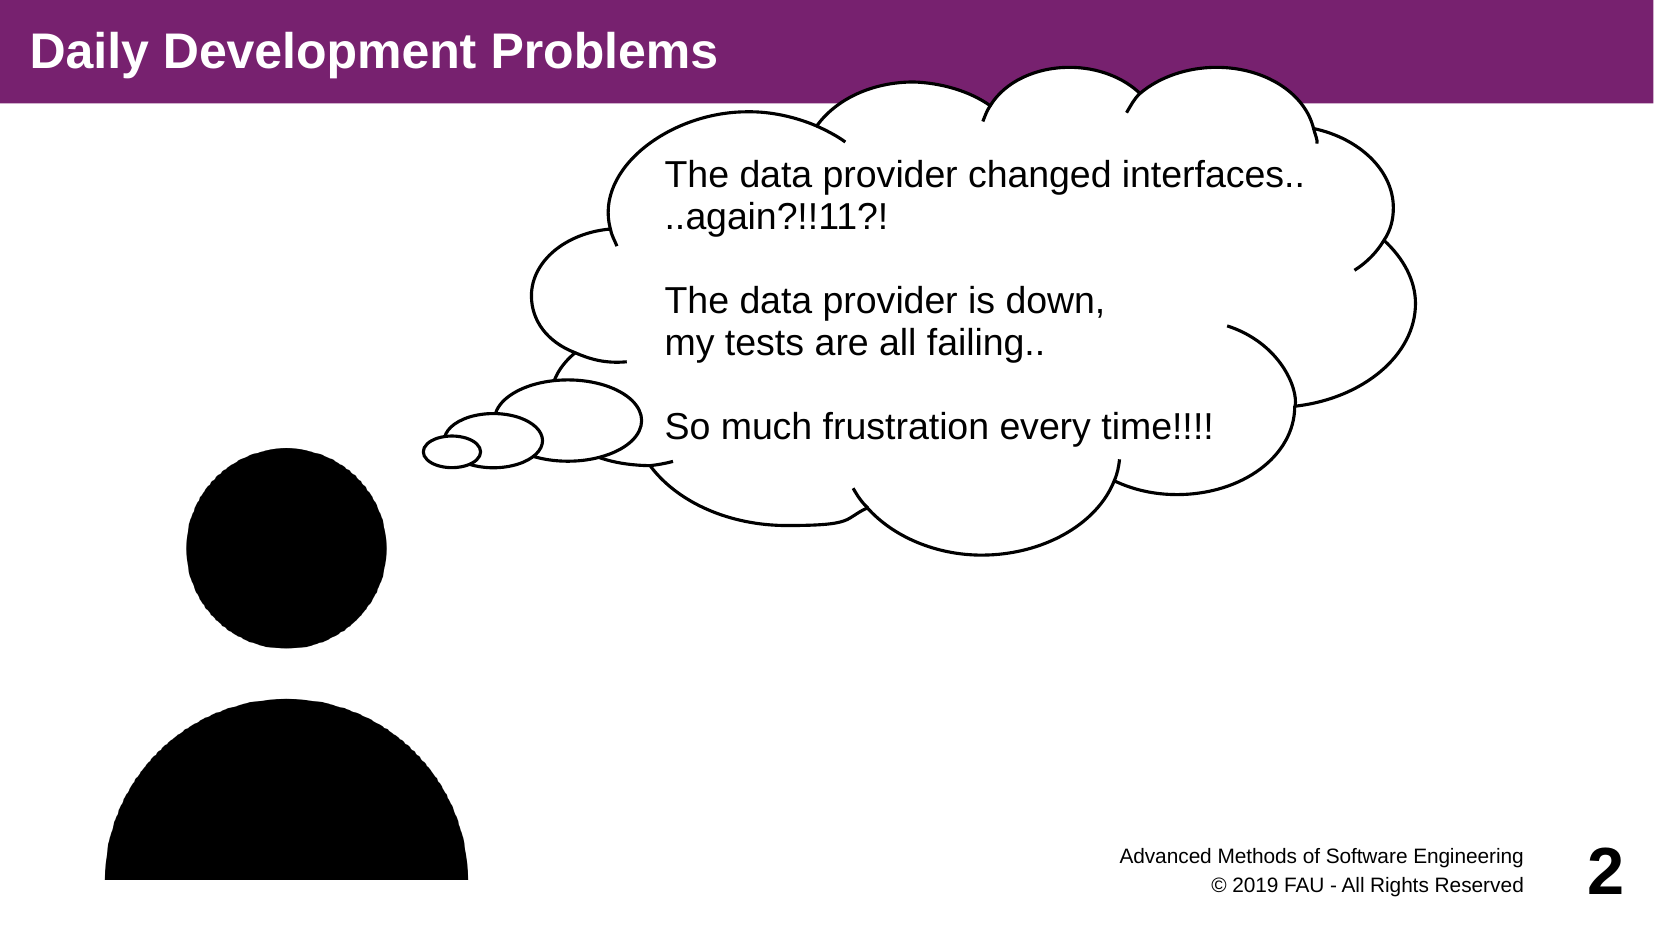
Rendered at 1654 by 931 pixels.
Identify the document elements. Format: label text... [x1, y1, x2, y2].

text_box The data provider changed interfaces.. ..again?!!11?! The data provider is down, my tests are all failing.. So much frustration every time!!!! [423, 67, 1416, 556]
picture [70, 448, 502, 880]
title Daily Development Problems [0, 0, 1654, 104]
